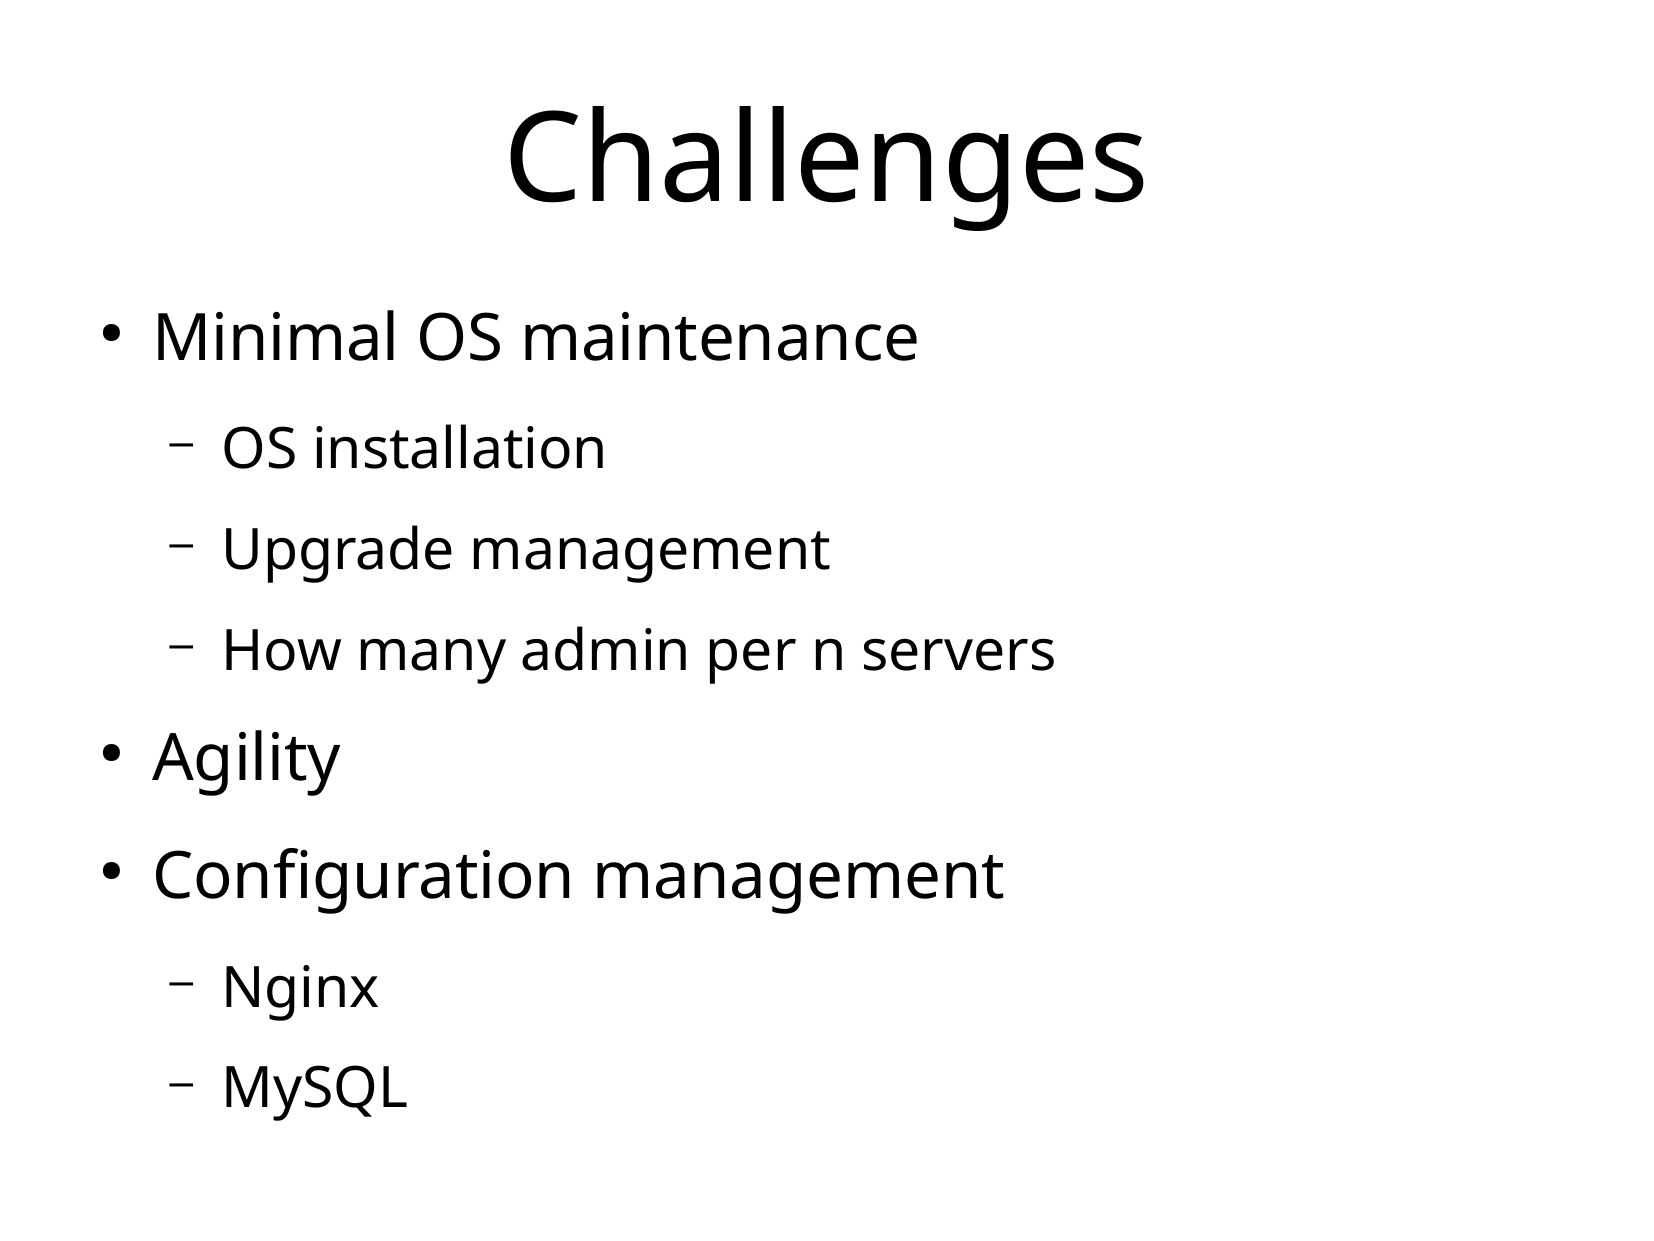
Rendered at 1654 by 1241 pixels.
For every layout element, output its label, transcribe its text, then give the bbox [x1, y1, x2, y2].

list Minimal OS maintenance OS installation Upgrade management How many admin per n servers Agility Configuration management Nginx MySQL [82, 290, 1621, 1126]
title Challenges [82, 49, 1571, 257]
